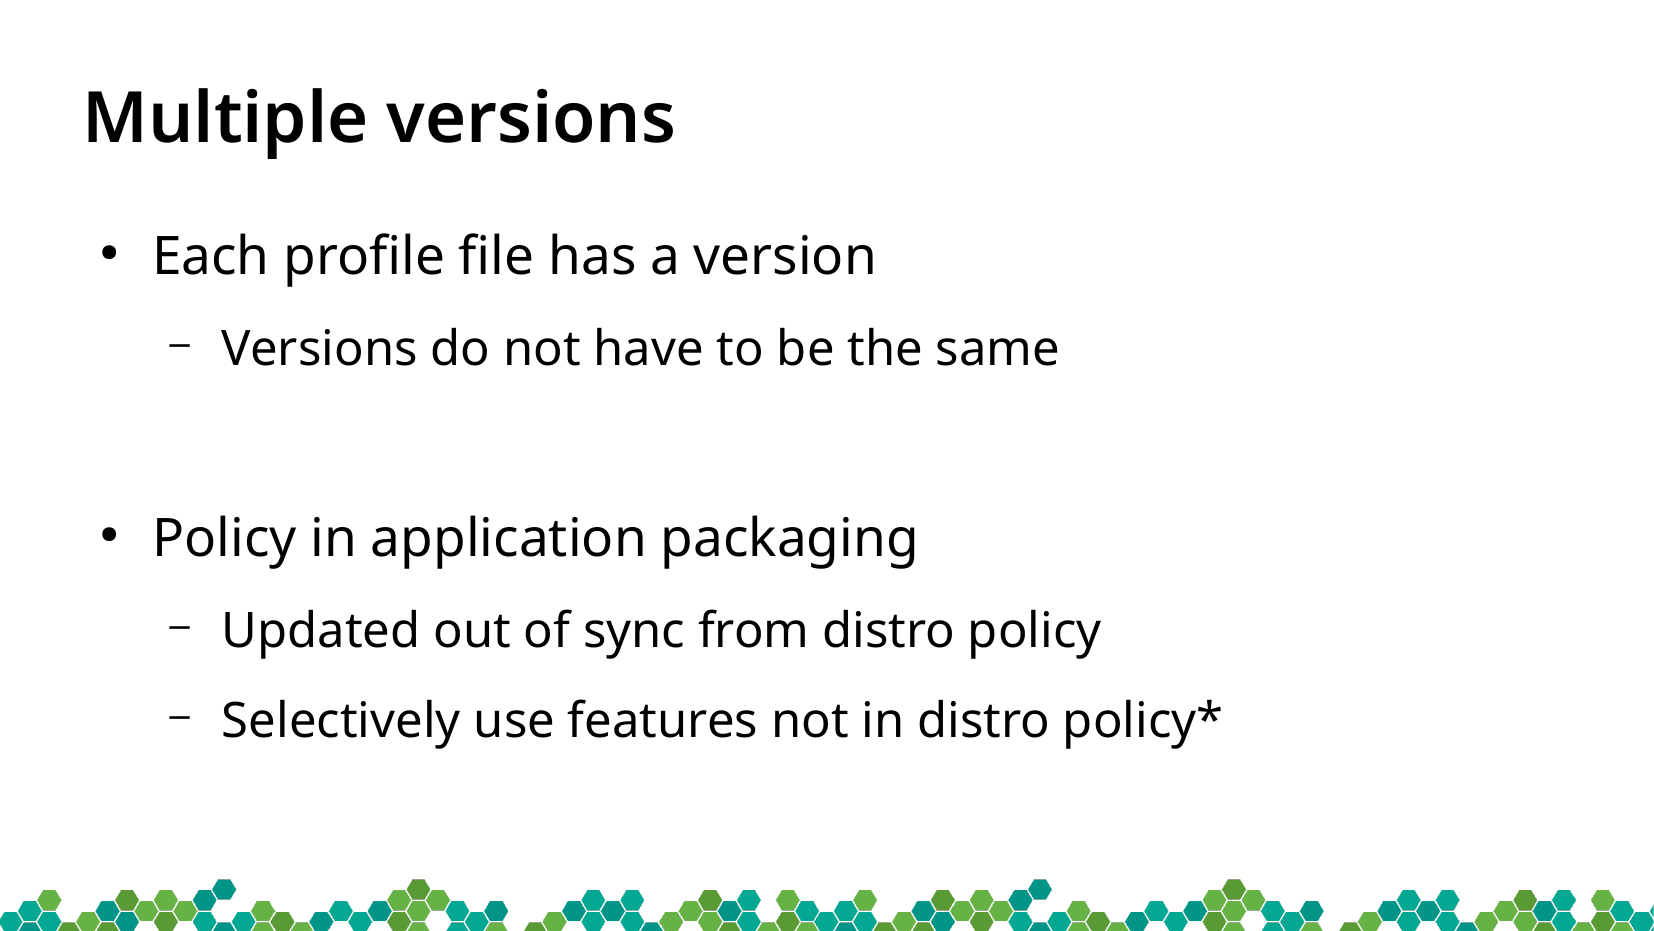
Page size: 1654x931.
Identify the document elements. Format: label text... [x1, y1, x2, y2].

list Each profile file has a version Versions do not have to be the same Policy in application packaging Updated out of sync from distro policy Selectively use features not in distro policy* [82, 217, 1571, 758]
title Multiple versions [82, 37, 1571, 193]
picture [0, 871, 1654, 931]
